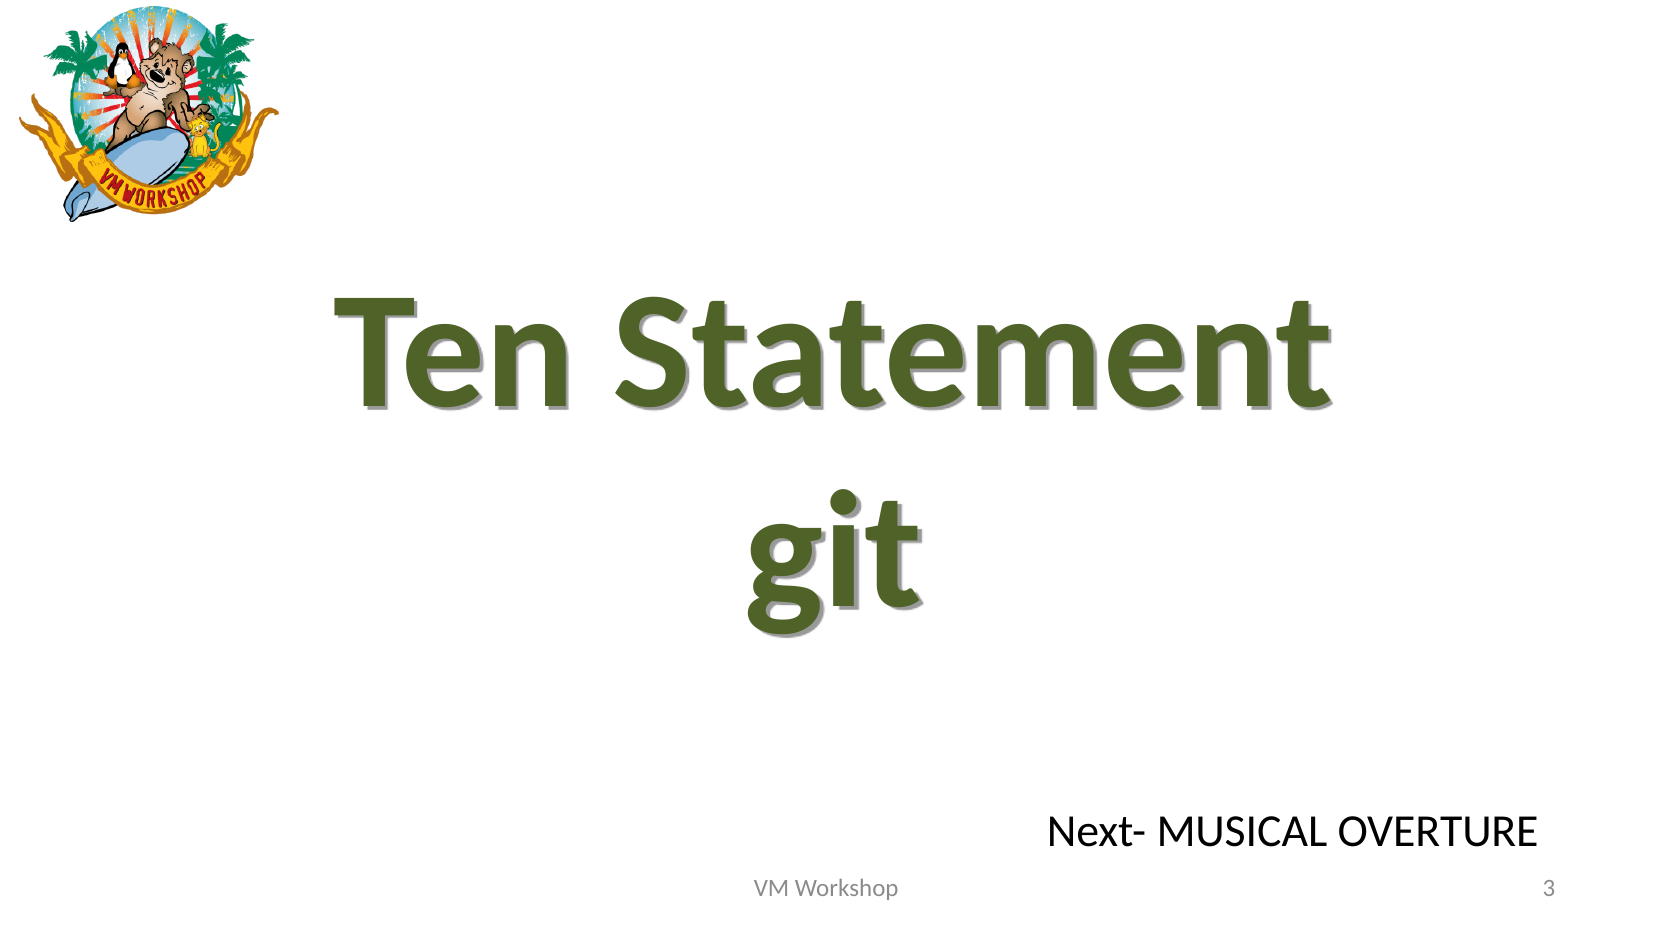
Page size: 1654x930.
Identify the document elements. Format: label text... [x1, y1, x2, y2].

title Next- MUSICAL OVERTURE [195, 714, 1550, 930]
title Ten Statement git [131, 314, 1537, 566]
picture [19, 6, 279, 223]
slide_number <number> [1550, 861, 1571, 912]
